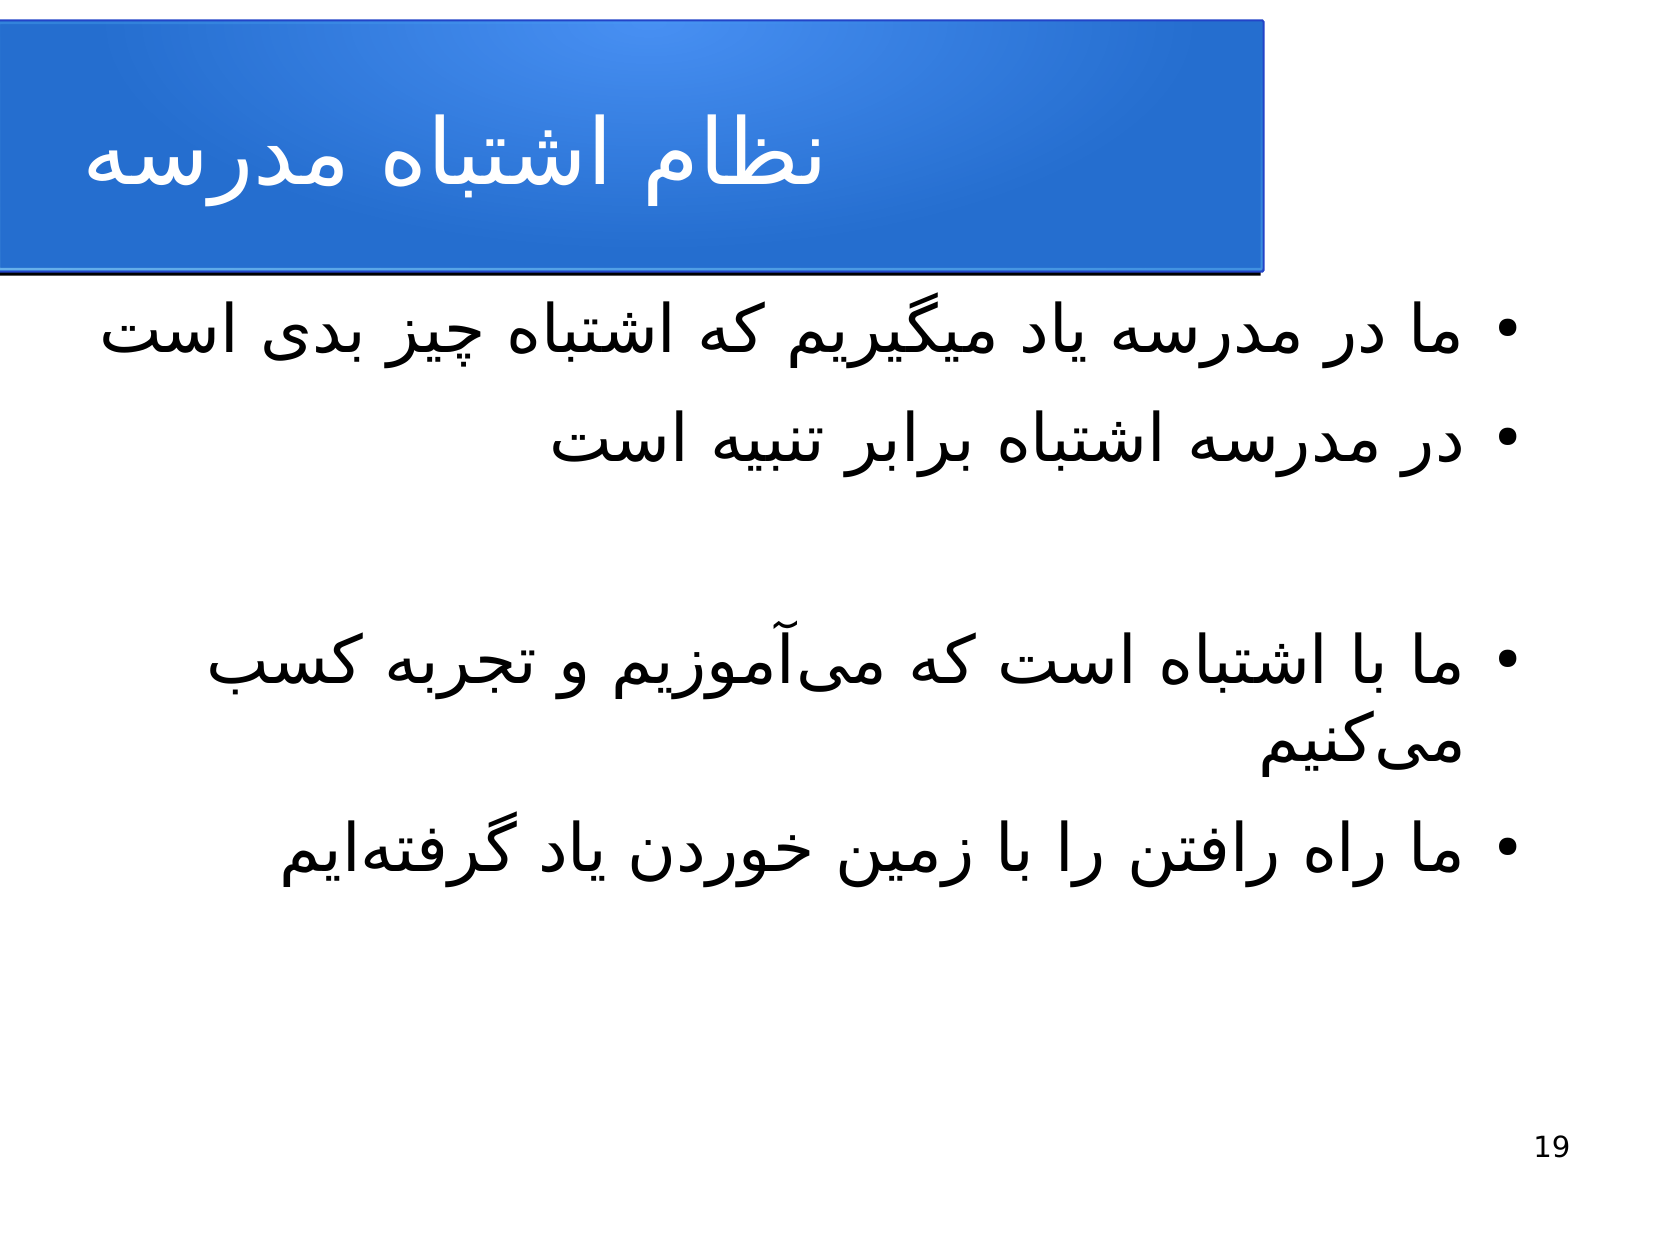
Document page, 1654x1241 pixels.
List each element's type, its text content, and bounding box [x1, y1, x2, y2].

title نظام اشتباه مدرسه [82, 49, 1250, 257]
list ما در مدرسه یاد میگیریم که اشتباه چیز بدی است در مدرسه اشتباه برابر تنبیه است ما با اشتباه است که می‌آموزیم و تجربه کسب می‌کنیم ما راه رافتن را با زمین خوردن یاد گرفته‌ایم [82, 290, 1538, 1010]
